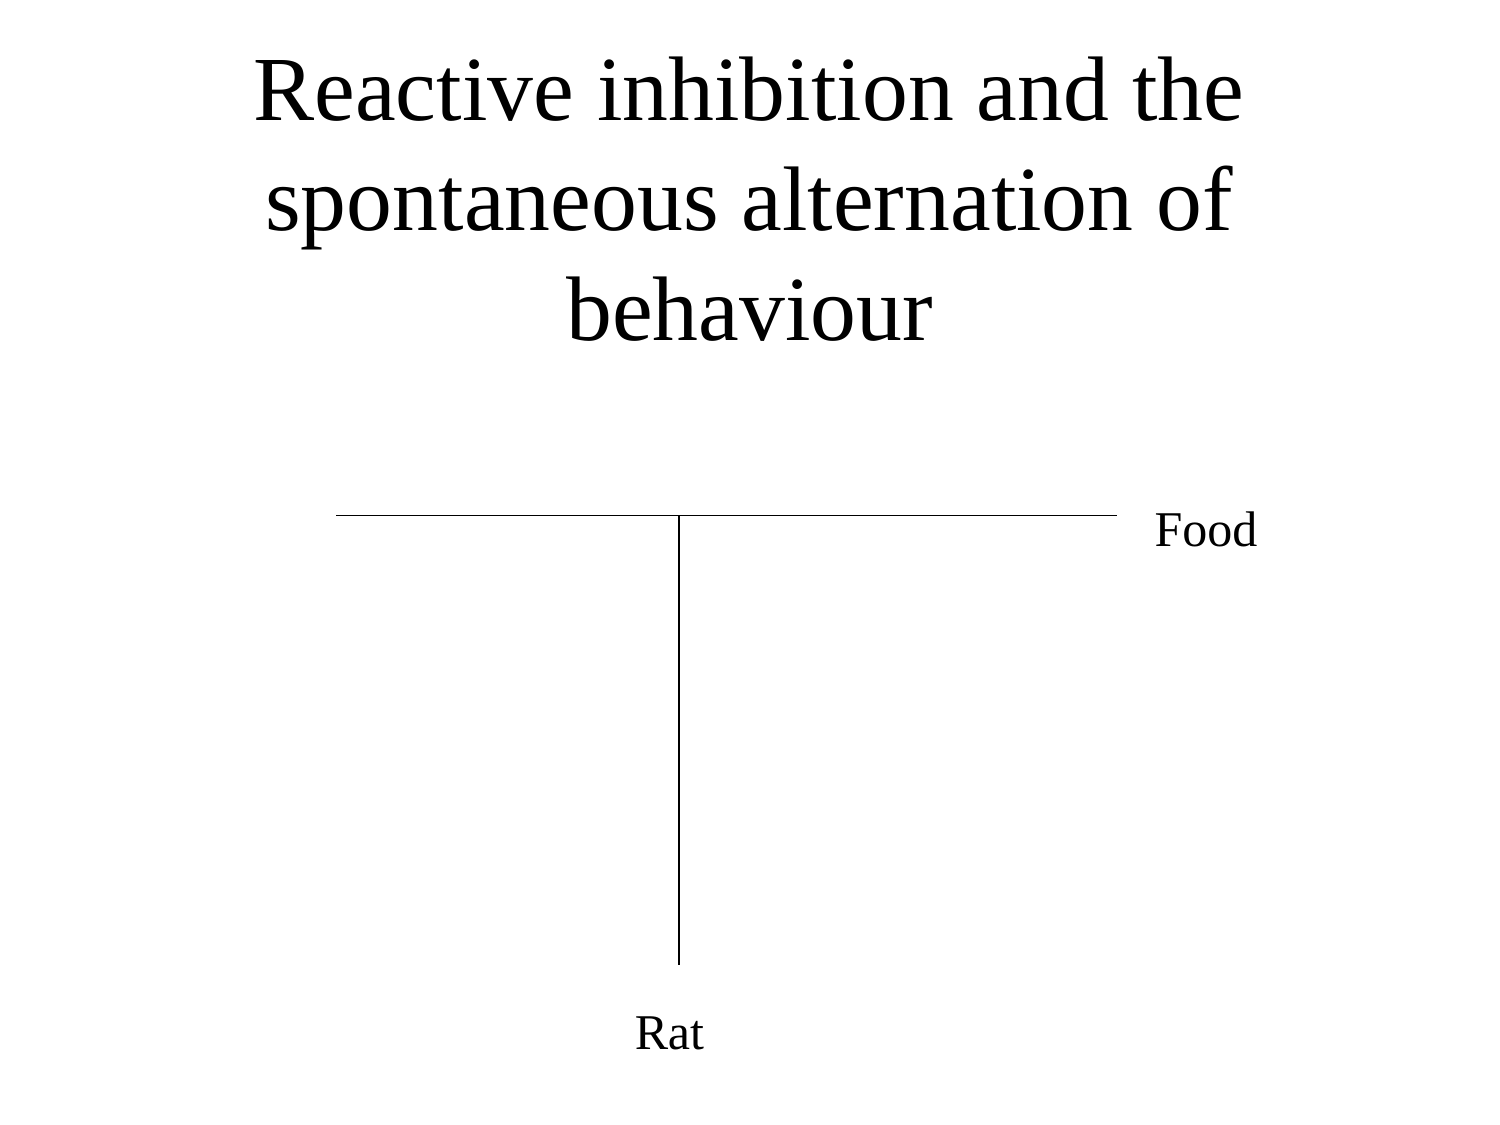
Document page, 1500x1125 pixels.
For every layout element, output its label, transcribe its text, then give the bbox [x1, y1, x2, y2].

text_box Food [1139, 489, 1365, 565]
text_box Rat [620, 991, 928, 1068]
title Reactive inhibition and the spontaneous alternation of behaviour [112, 99, 1388, 288]
